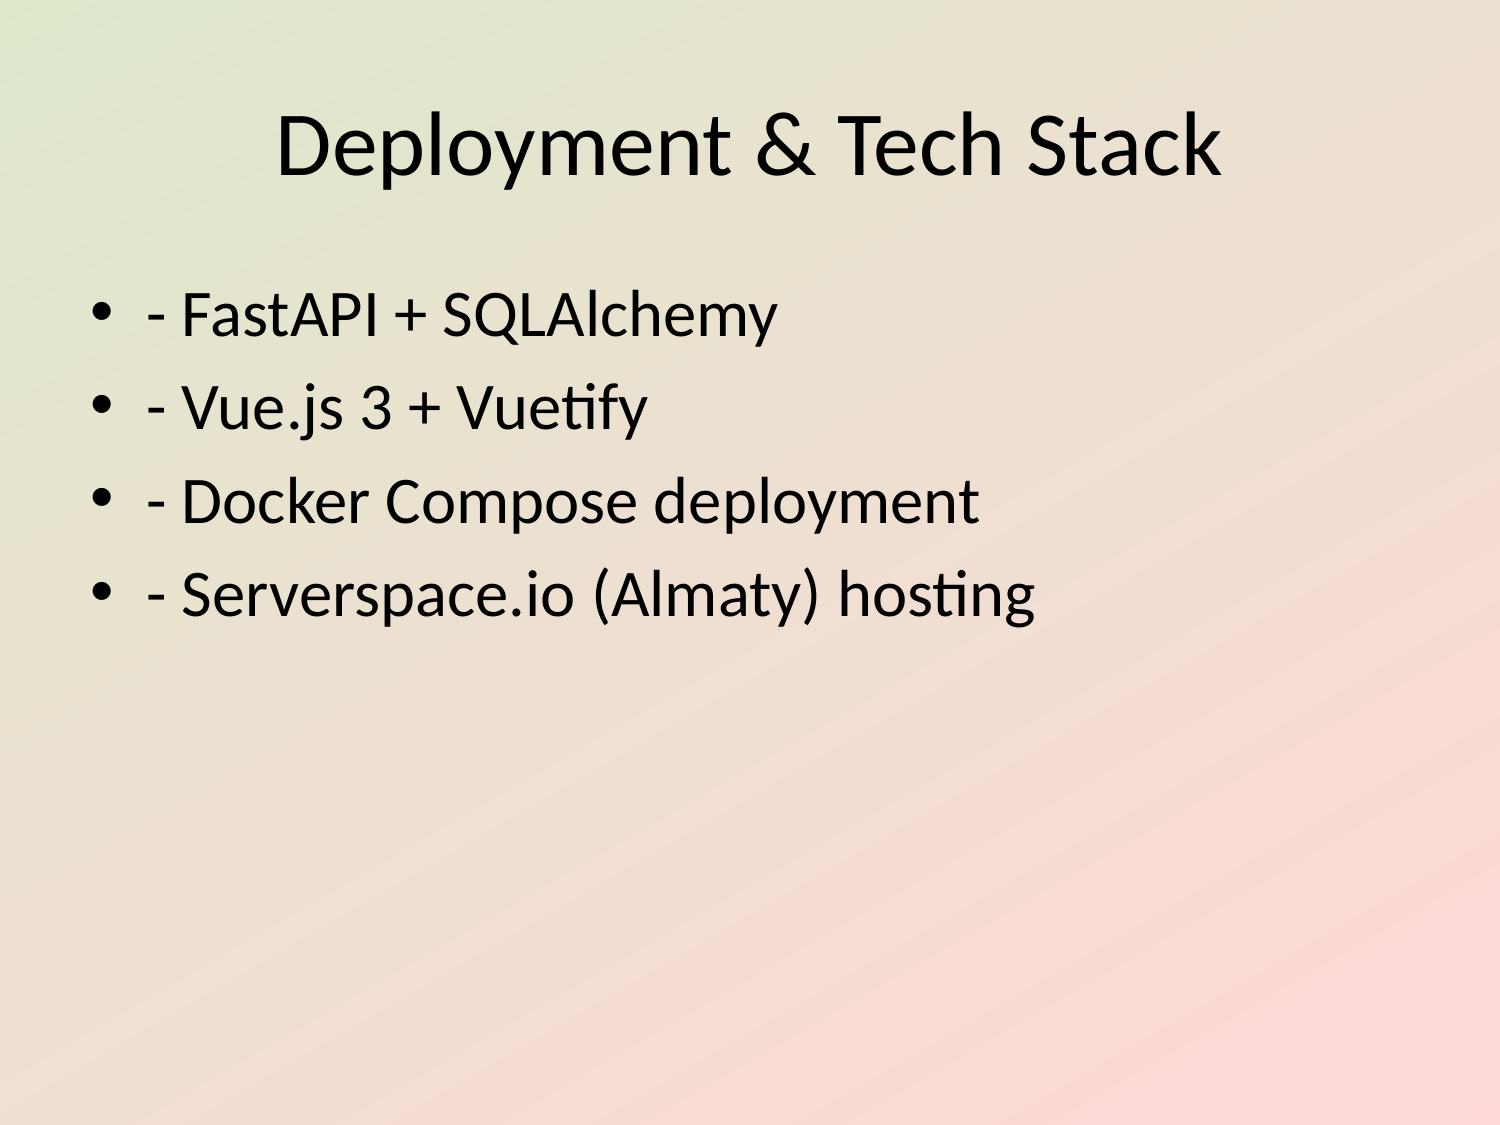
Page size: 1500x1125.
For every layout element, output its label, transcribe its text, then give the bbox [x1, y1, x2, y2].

title Deployment & Tech Stack [75, 45, 1425, 233]
list - FastAPI + SQLAlchemy - Vue.js 3 + Vuetify - Docker Compose deployment - Serverspace.io (Almaty) hosting [75, 262, 1425, 1005]
